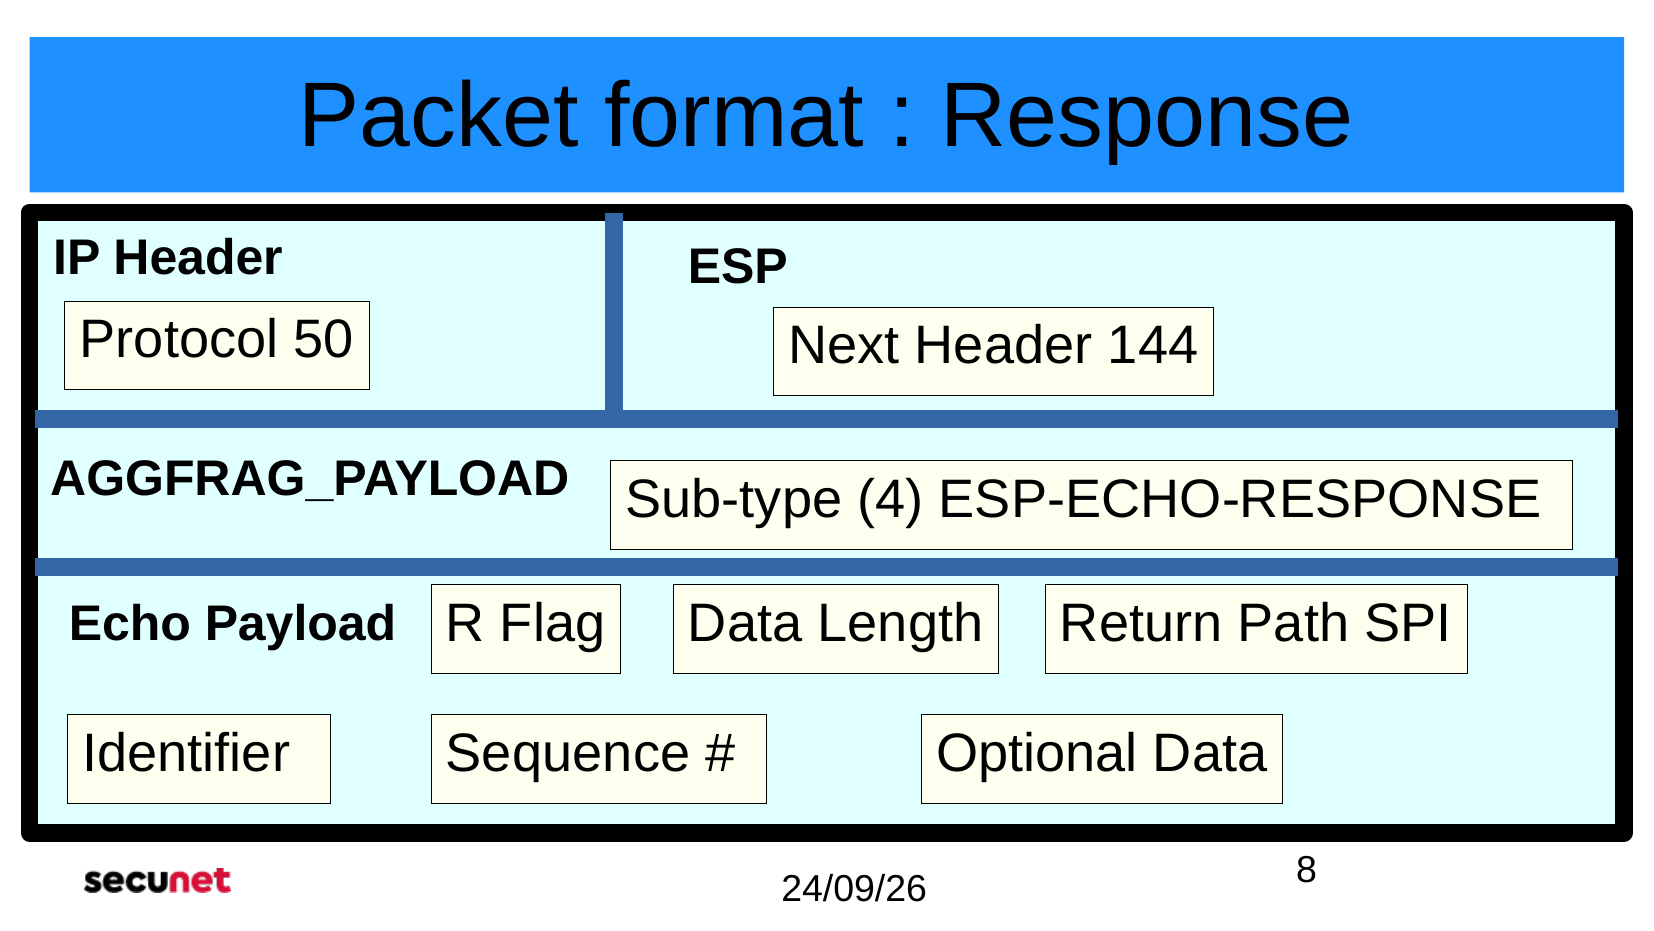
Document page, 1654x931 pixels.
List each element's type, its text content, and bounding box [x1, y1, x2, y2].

text_box Data Length [673, 584, 999, 674]
picture [84, 868, 231, 893]
text_box Optional Data [921, 714, 1283, 804]
title Packet format : Response [29, 37, 1625, 193]
text_box Return Path SPI [1045, 584, 1468, 674]
text_box Sequence # [431, 714, 767, 804]
text_box AGGFRAG_PAYLOAD [35, 442, 626, 514]
text_box Identifier [67, 715, 331, 804]
text_box Echo Payload [54, 588, 420, 715]
text_box Next Header 144 [773, 307, 1214, 396]
text_box ESP [673, 230, 909, 302]
text_box Protocol 50 [64, 301, 370, 390]
text_box IP Header [29, 212, 1625, 833]
text_box Sub-type (4) ESP-ECHO-RESPONSE [610, 460, 1573, 550]
text_box R Flag [431, 584, 621, 674]
